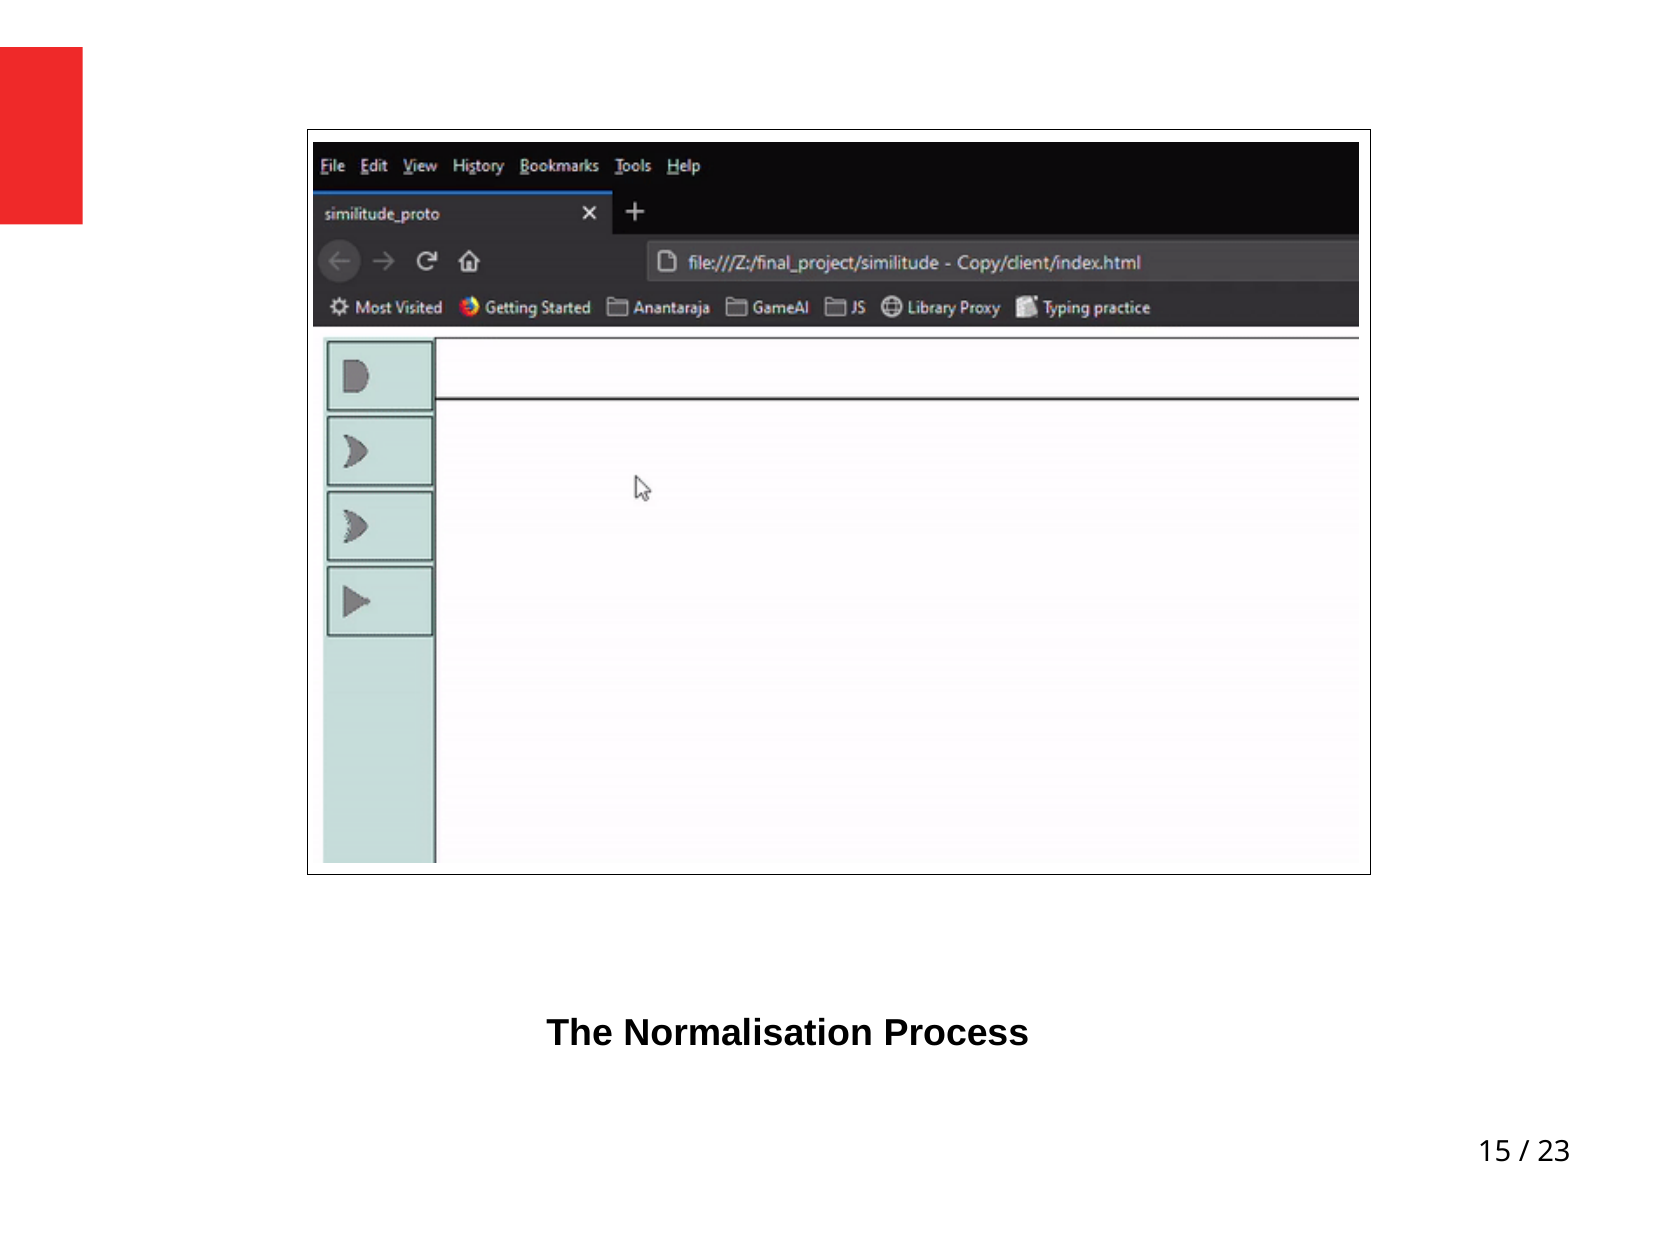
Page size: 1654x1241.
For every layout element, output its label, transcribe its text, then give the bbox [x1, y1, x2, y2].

text_box [307, 129, 1371, 875]
text_box The Normalisation Process [531, 1003, 1063, 1063]
